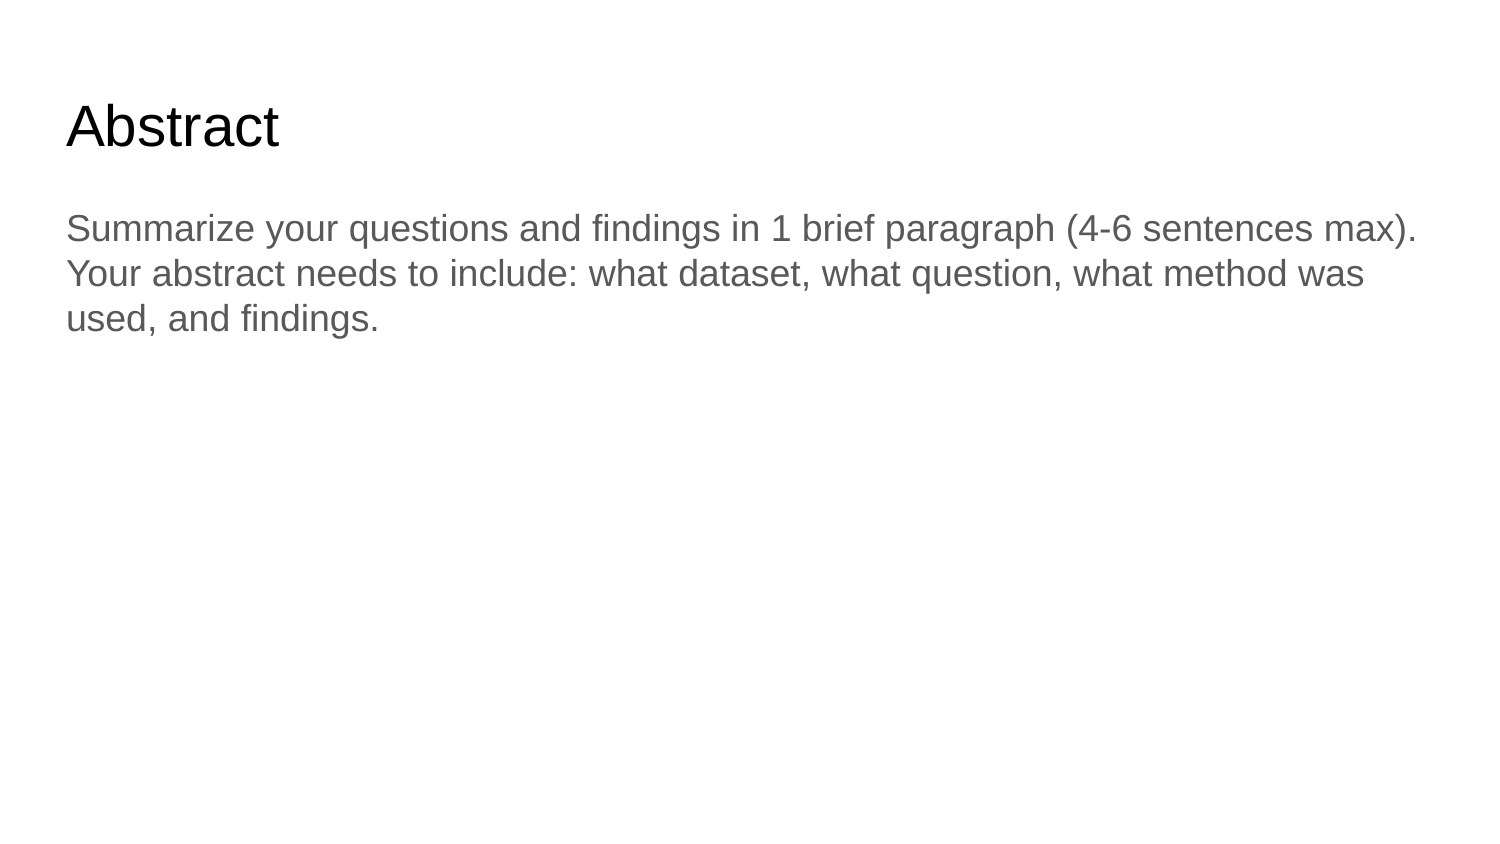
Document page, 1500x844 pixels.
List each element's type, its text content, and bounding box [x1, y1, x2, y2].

title Abstract [51, 72, 1449, 167]
list Summarize your questions and findings in 1 brief paragraph (4-6 sentences max). Your abstract needs to include: what dataset, what question, what method was used, and findings. [51, 189, 1449, 750]
